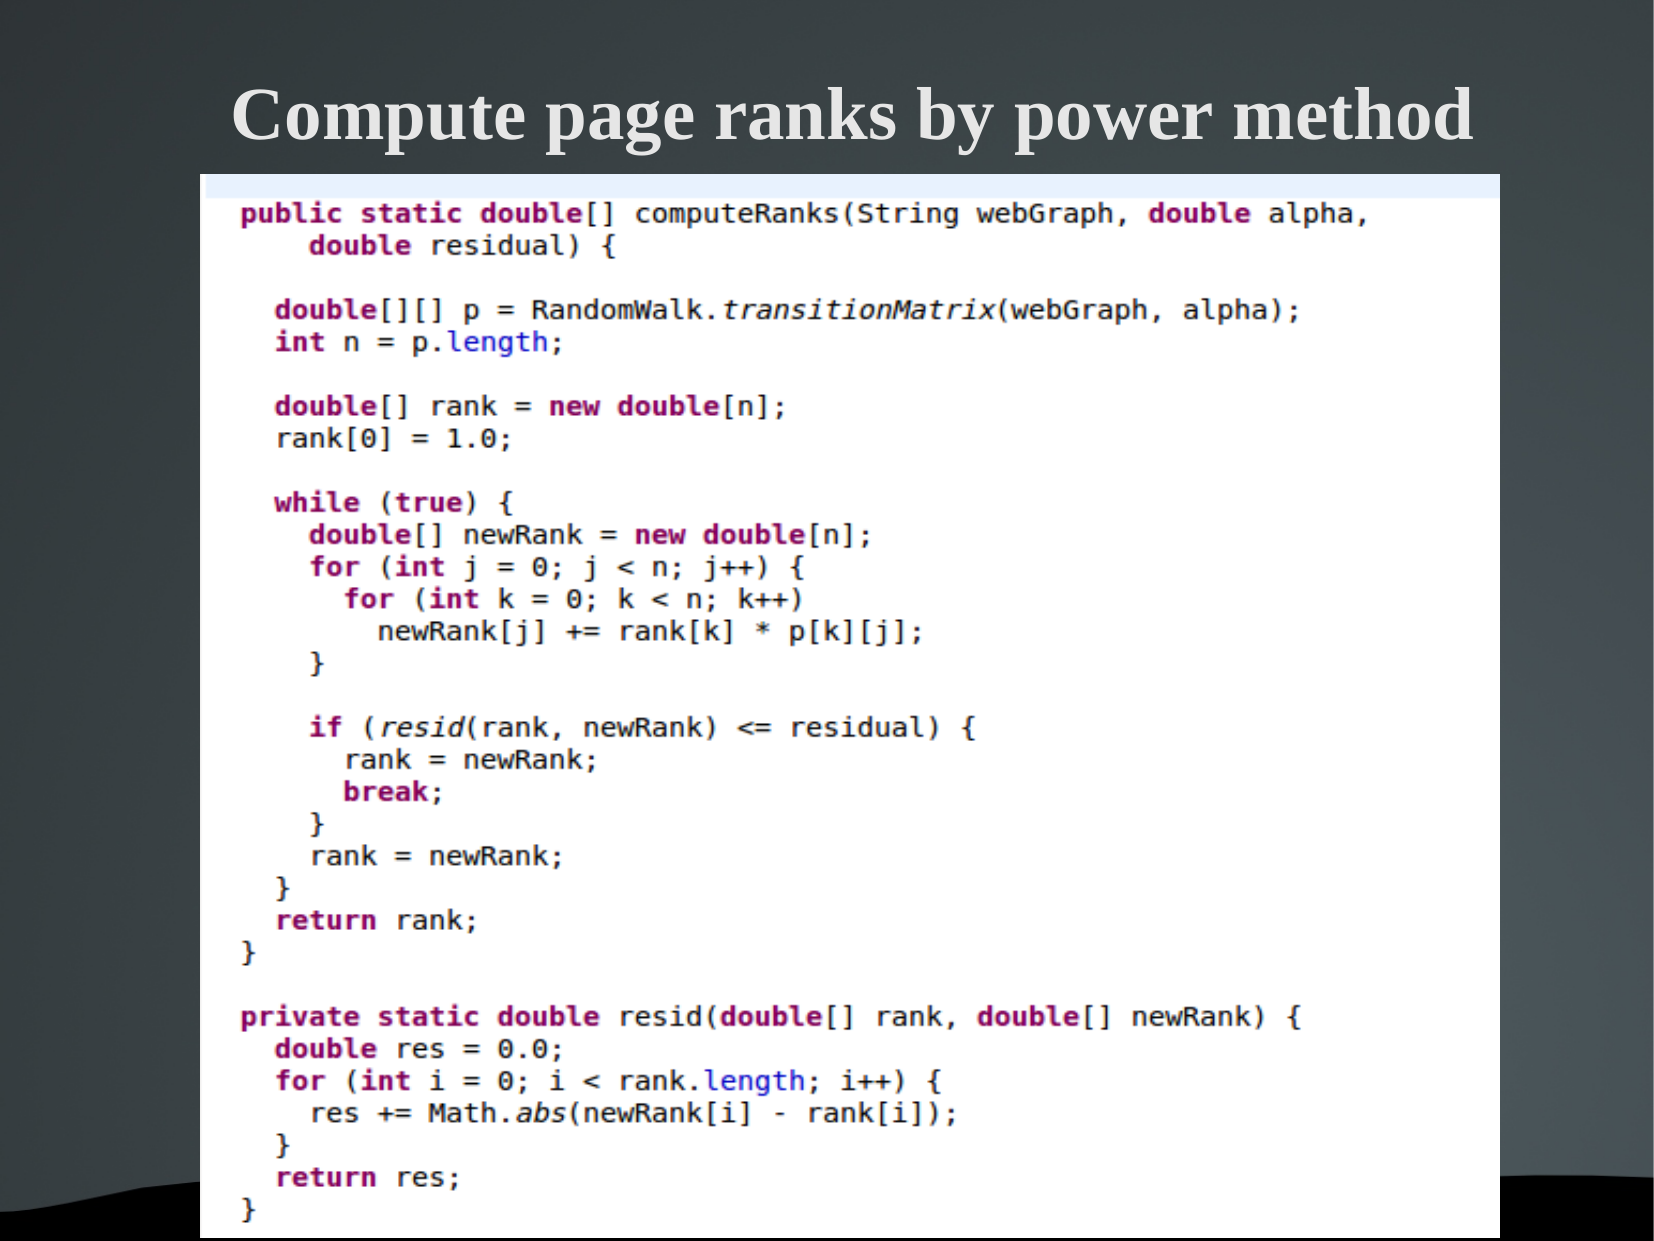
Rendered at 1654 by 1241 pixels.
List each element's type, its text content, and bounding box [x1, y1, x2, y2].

title Compute page ranks by power method [95, 10, 1584, 218]
picture [0, 0, 1654, 1241]
